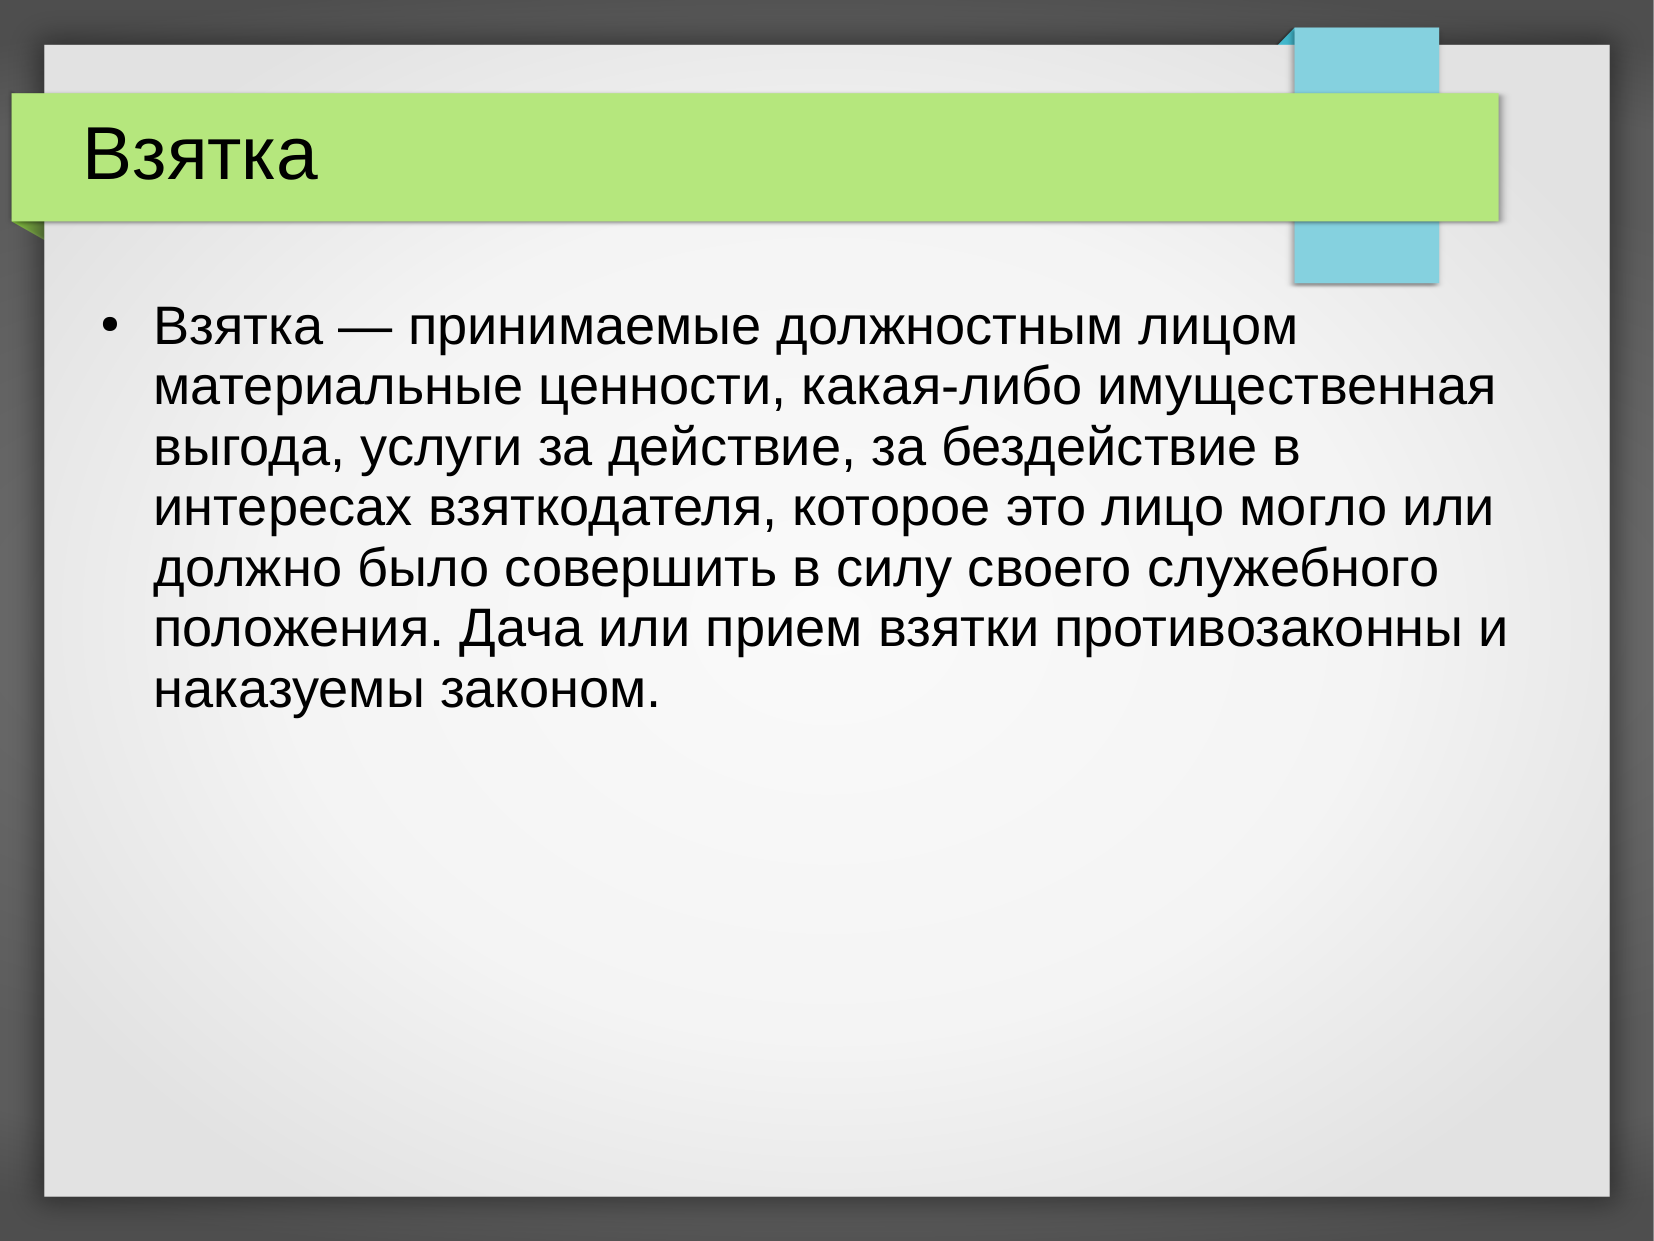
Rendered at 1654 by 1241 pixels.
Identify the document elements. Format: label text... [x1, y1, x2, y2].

list Взятка — принимаемые должностным лицом материальные ценности, какая-либо имущественная выгода, услуги за действие, за бездействие в интересах взяткодателя, которое это лицо могло или должно было совершить в силу своего служебного положения. Дача или прием взятки противозаконны и наказуемы законом. [82, 295, 1571, 1015]
title Взятка [82, 94, 1264, 213]
picture [0, 0, 1654, 1241]
